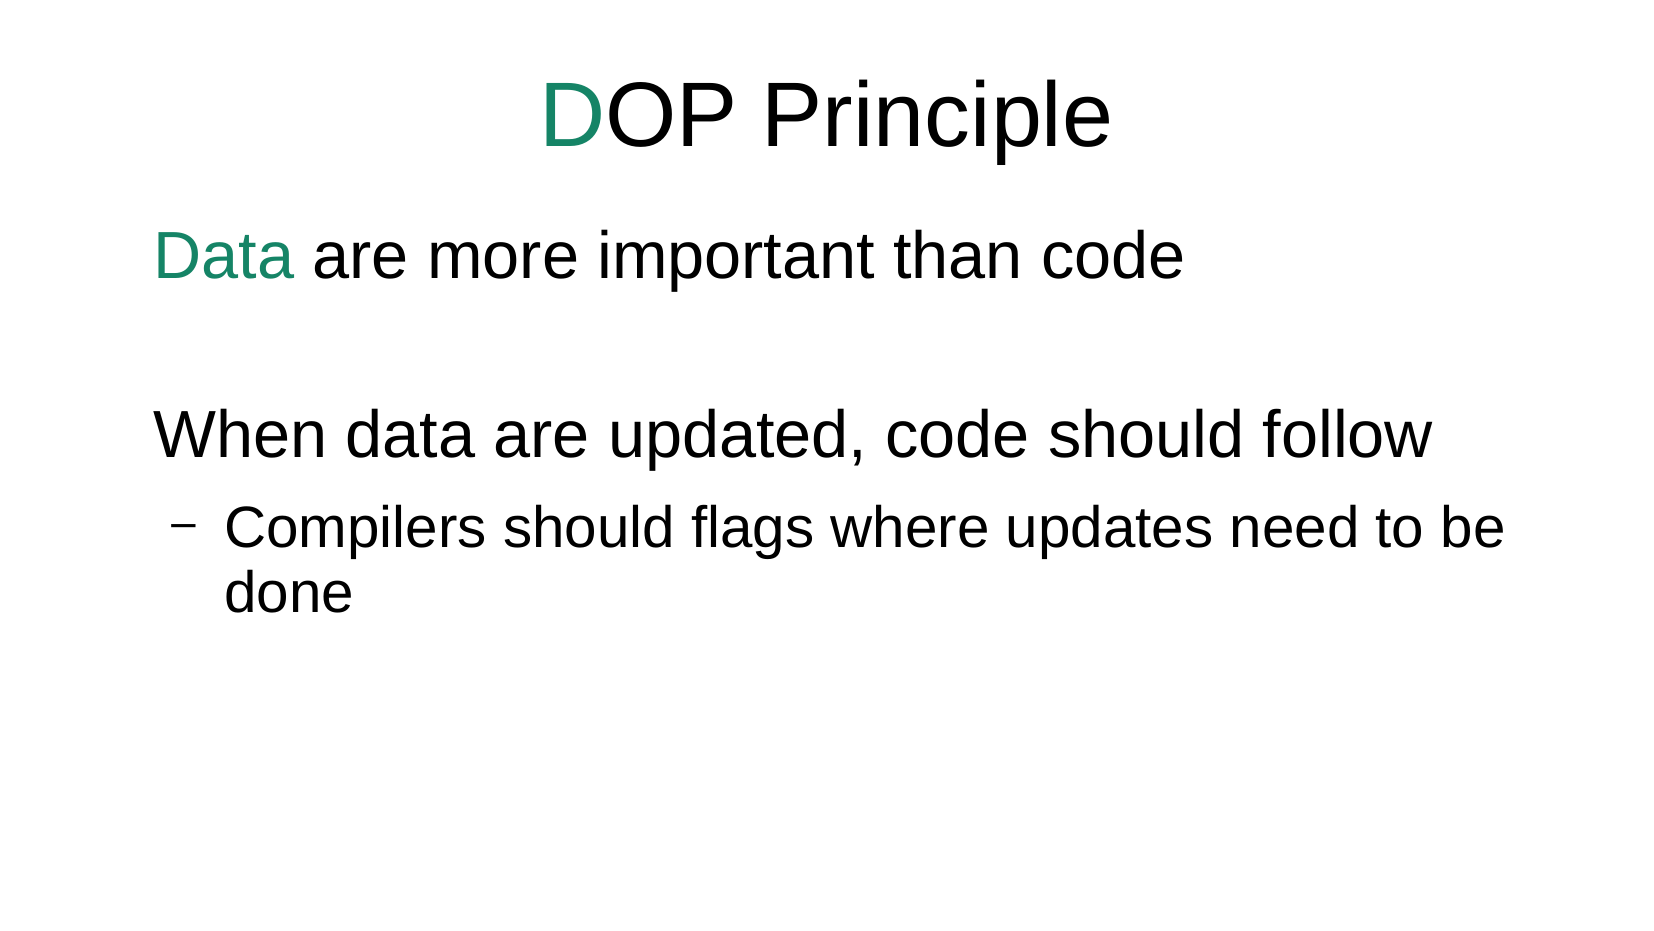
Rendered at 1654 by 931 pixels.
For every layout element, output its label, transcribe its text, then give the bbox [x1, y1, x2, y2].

list Data are more important than code When data are updated, code should follow Compilers should flags where updates need to be done [82, 217, 1571, 758]
title DOP Principle [82, 37, 1571, 193]
